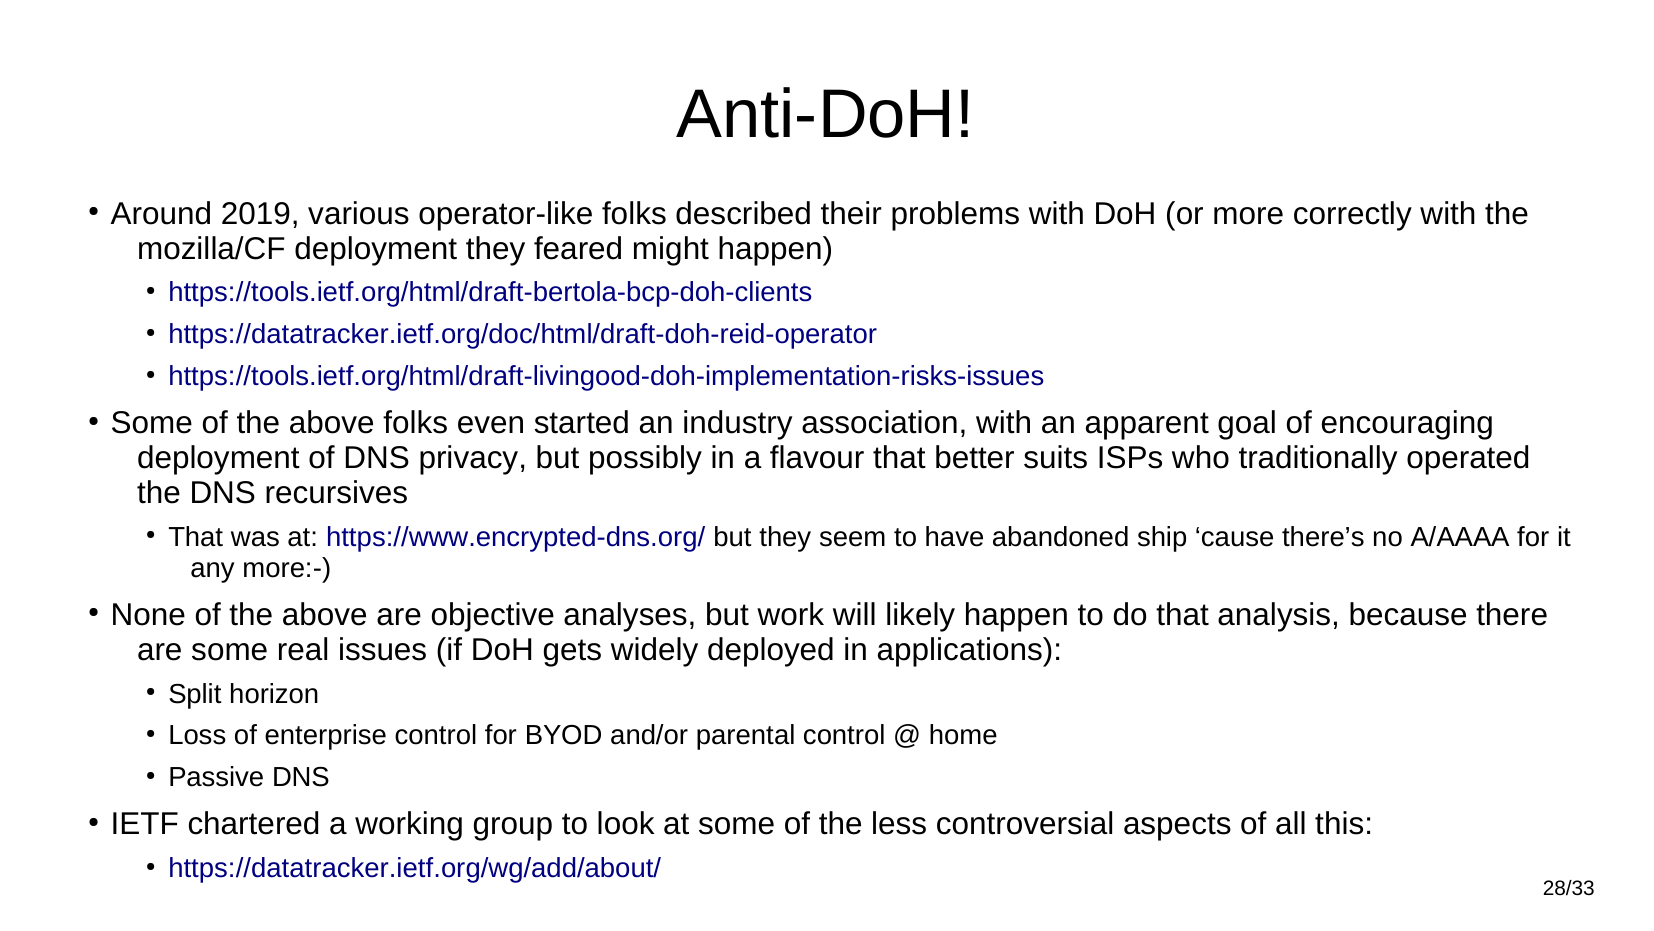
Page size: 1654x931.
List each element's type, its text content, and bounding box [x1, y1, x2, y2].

title Anti-DoH! [82, 37, 1570, 192]
list Around 2019, various operator-like folks described their problems with DoH (or more correctly with the mozilla/CF deployment they feared might happen) https://tools.ietf.org/html/draft-bertola-bcp-doh-clients https://datatracker.ietf.org/doc/html/draft-doh-reid-operator https://tools.ietf.org/html/draft-livingood-doh-implementation-risks-issues Some of the above folks even started an industry association, with an apparent goal of encouraging deployment of DNS privacy, but possibly in a flavour that better suits ISPs who traditionally operated the DNS recursives That was at: https://www.encrypted-dns.org/ but they seem to have abandoned ship ‘cause there’s no A/AAAA for it any more:-) None of the above are objective analyses, but work will likely happen to do that analysis, because there are some real issues (if DoH gets widely deployed in applications): Split horizon Loss of enterprise control for BYOD and/or parental control @ home Passive DNS IETF chartered a working group to look at some of the less controversial aspects of all this: https://datatracker.ietf.org/wg/add/about/ [88, 191, 1575, 886]
